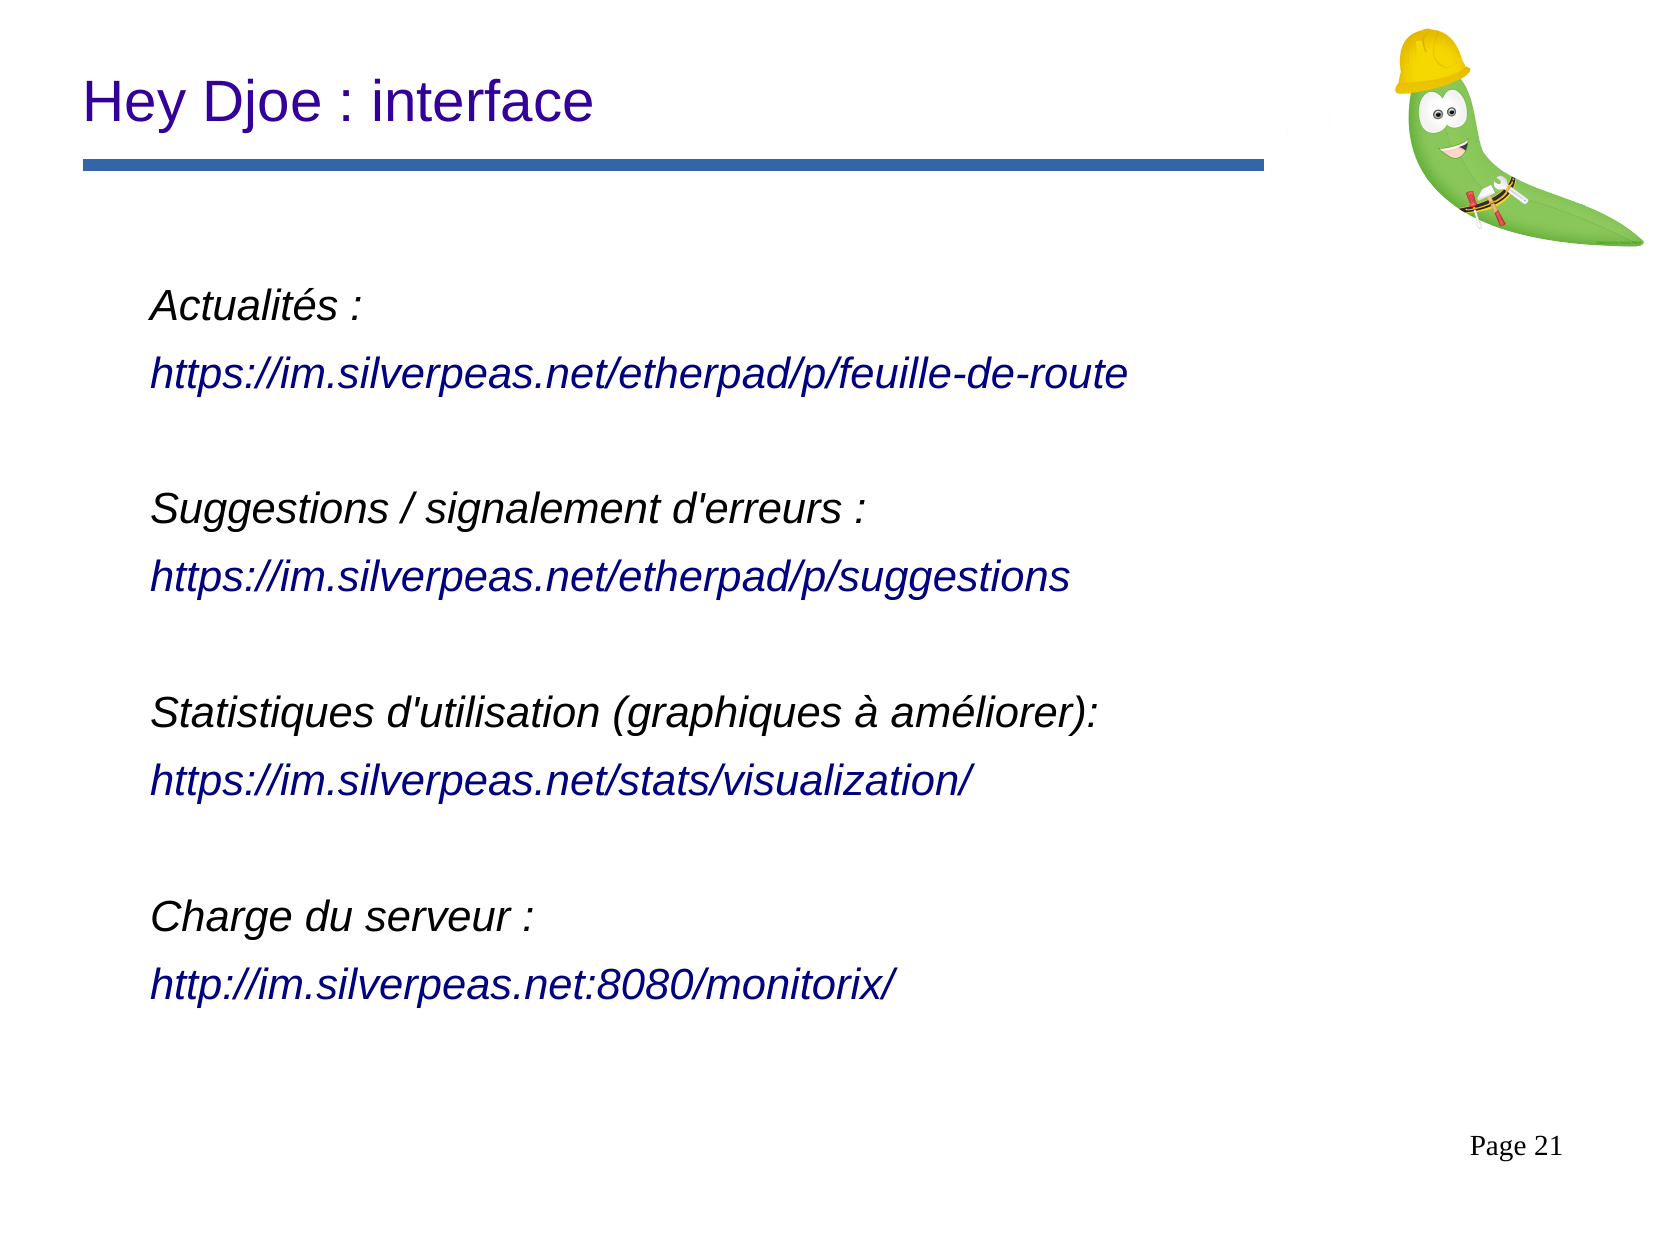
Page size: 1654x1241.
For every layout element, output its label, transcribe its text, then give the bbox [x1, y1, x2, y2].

title Hey Djoe : interface [82, 49, 1264, 154]
picture [1286, 23, 1647, 248]
list Actualités : https://im.silverpeas.net/etherpad/p/feuille-de-route Suggestions / signalement d'erreurs : https://im.silverpeas.net/etherpad/p/suggestions Statistiques d'utilisation (graphiques à améliorer): https://im.silverpeas.net/stats/visualization/ Charge du serveur : http://im.silverpeas.net:8080/monitorix/ [82, 212, 1571, 1010]
